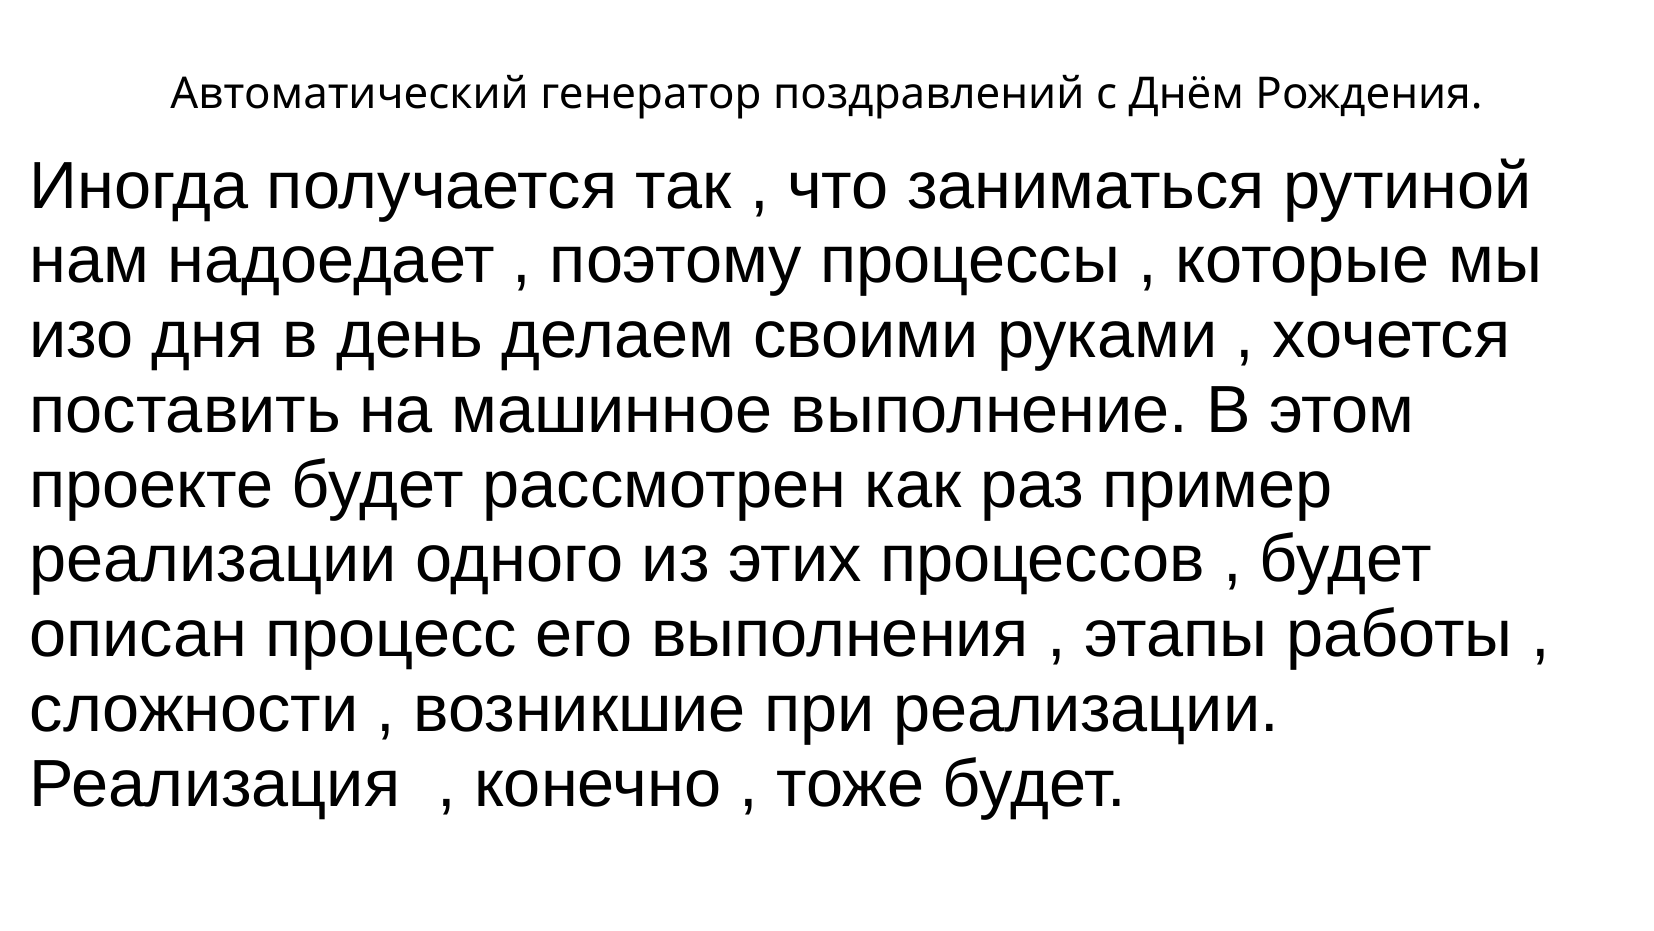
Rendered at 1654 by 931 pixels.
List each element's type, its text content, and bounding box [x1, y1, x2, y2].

subtitle Иногда получается так , что заниматься рутиной нам надоедает , поэтому процессы , которые мы изо дня в день делаем своими руками , хочется поставить на машинное выполнение. В этом проекте будет рассмотрен как раз пример реализации одного из этих процессов , будет описан процесс его выполнения , этапы работы , сложности , возникшие при реализации. Реализация , конечно , тоже будет. [29, 147, 1625, 916]
title Автоматический генератор поздравлений с Днём Рождения. [29, 11, 1625, 147]
